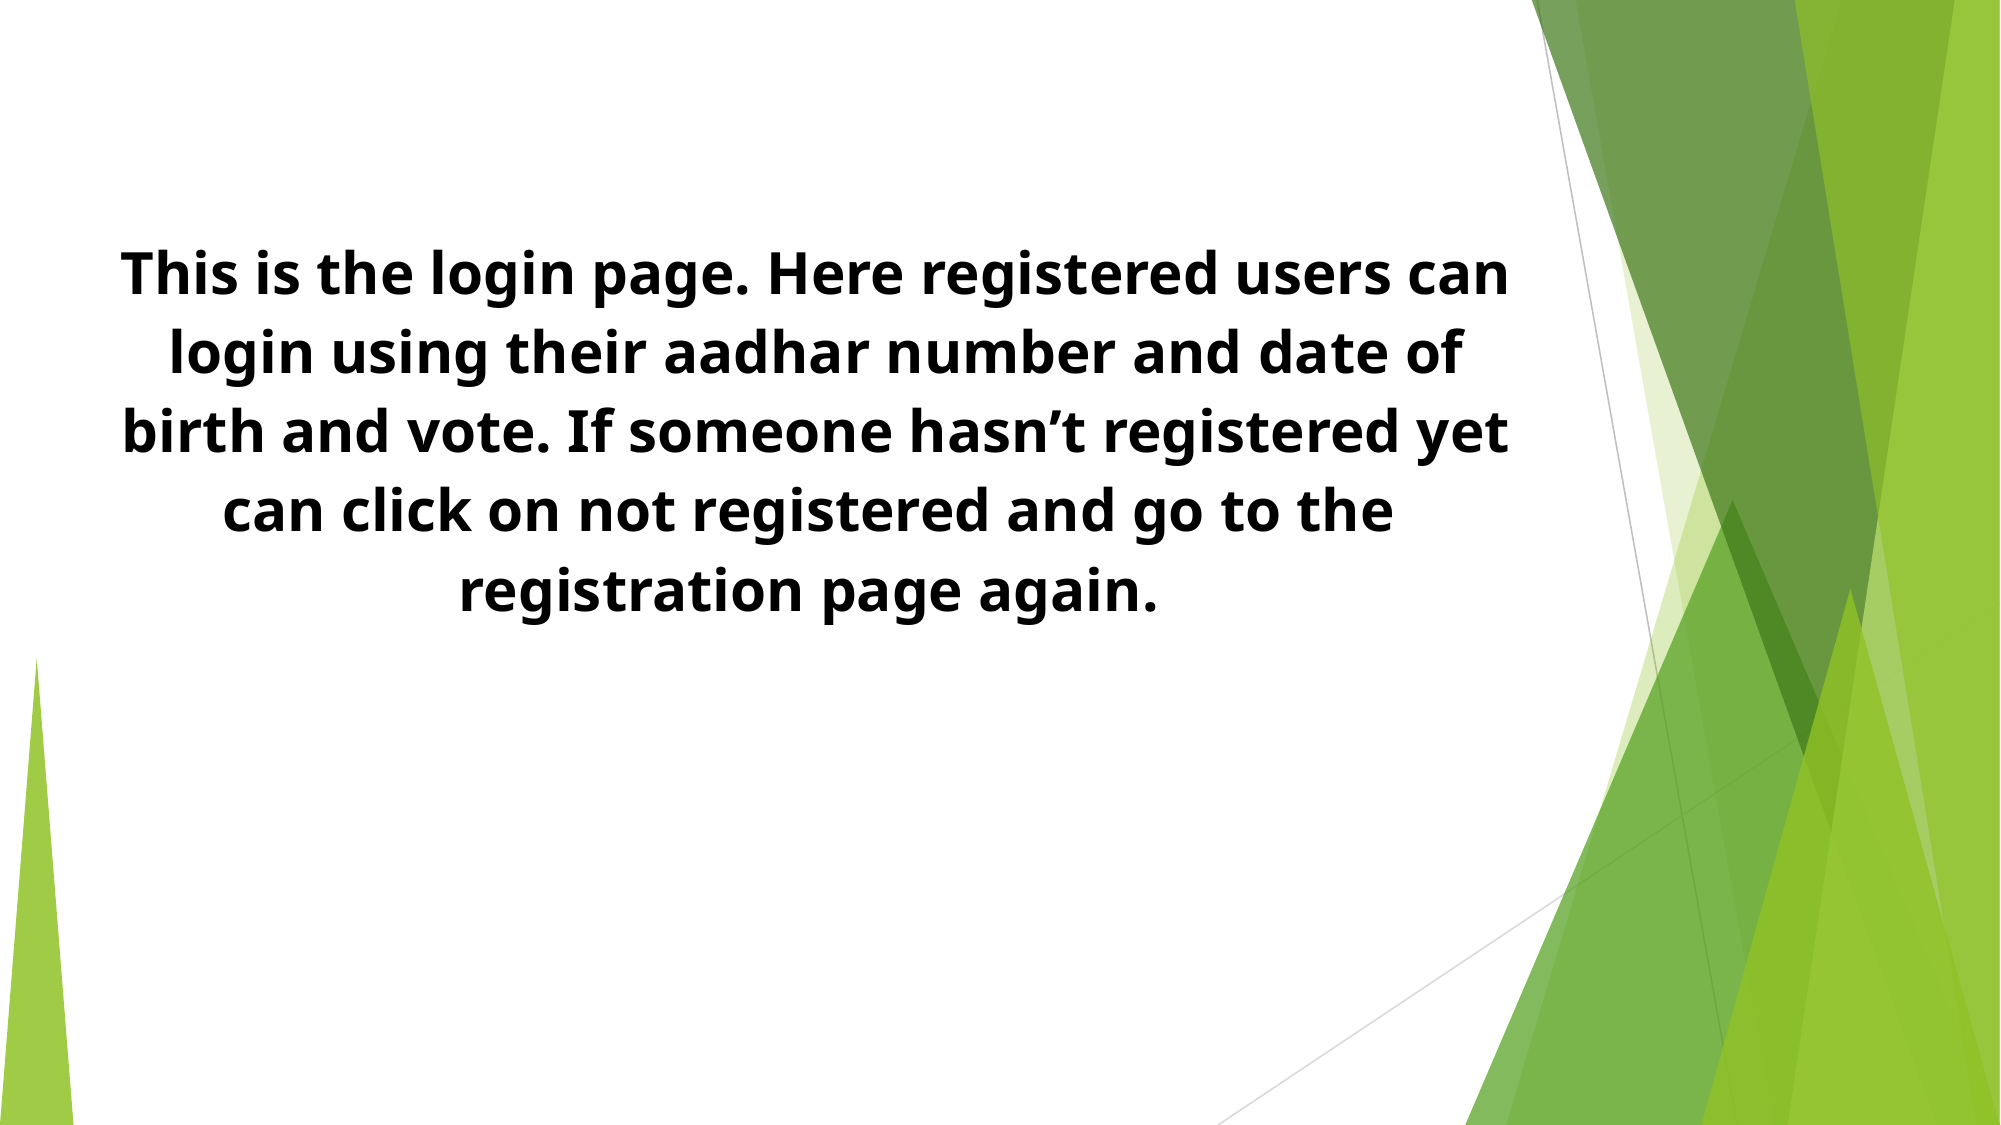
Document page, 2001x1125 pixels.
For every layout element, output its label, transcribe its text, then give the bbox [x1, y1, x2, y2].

title This is the login page. Here registered users can login using their aadhar number and date of birth and vote. If someone hasn’t registered yet can click on not registered and go to the registration page again. [111, 248, 1522, 612]
